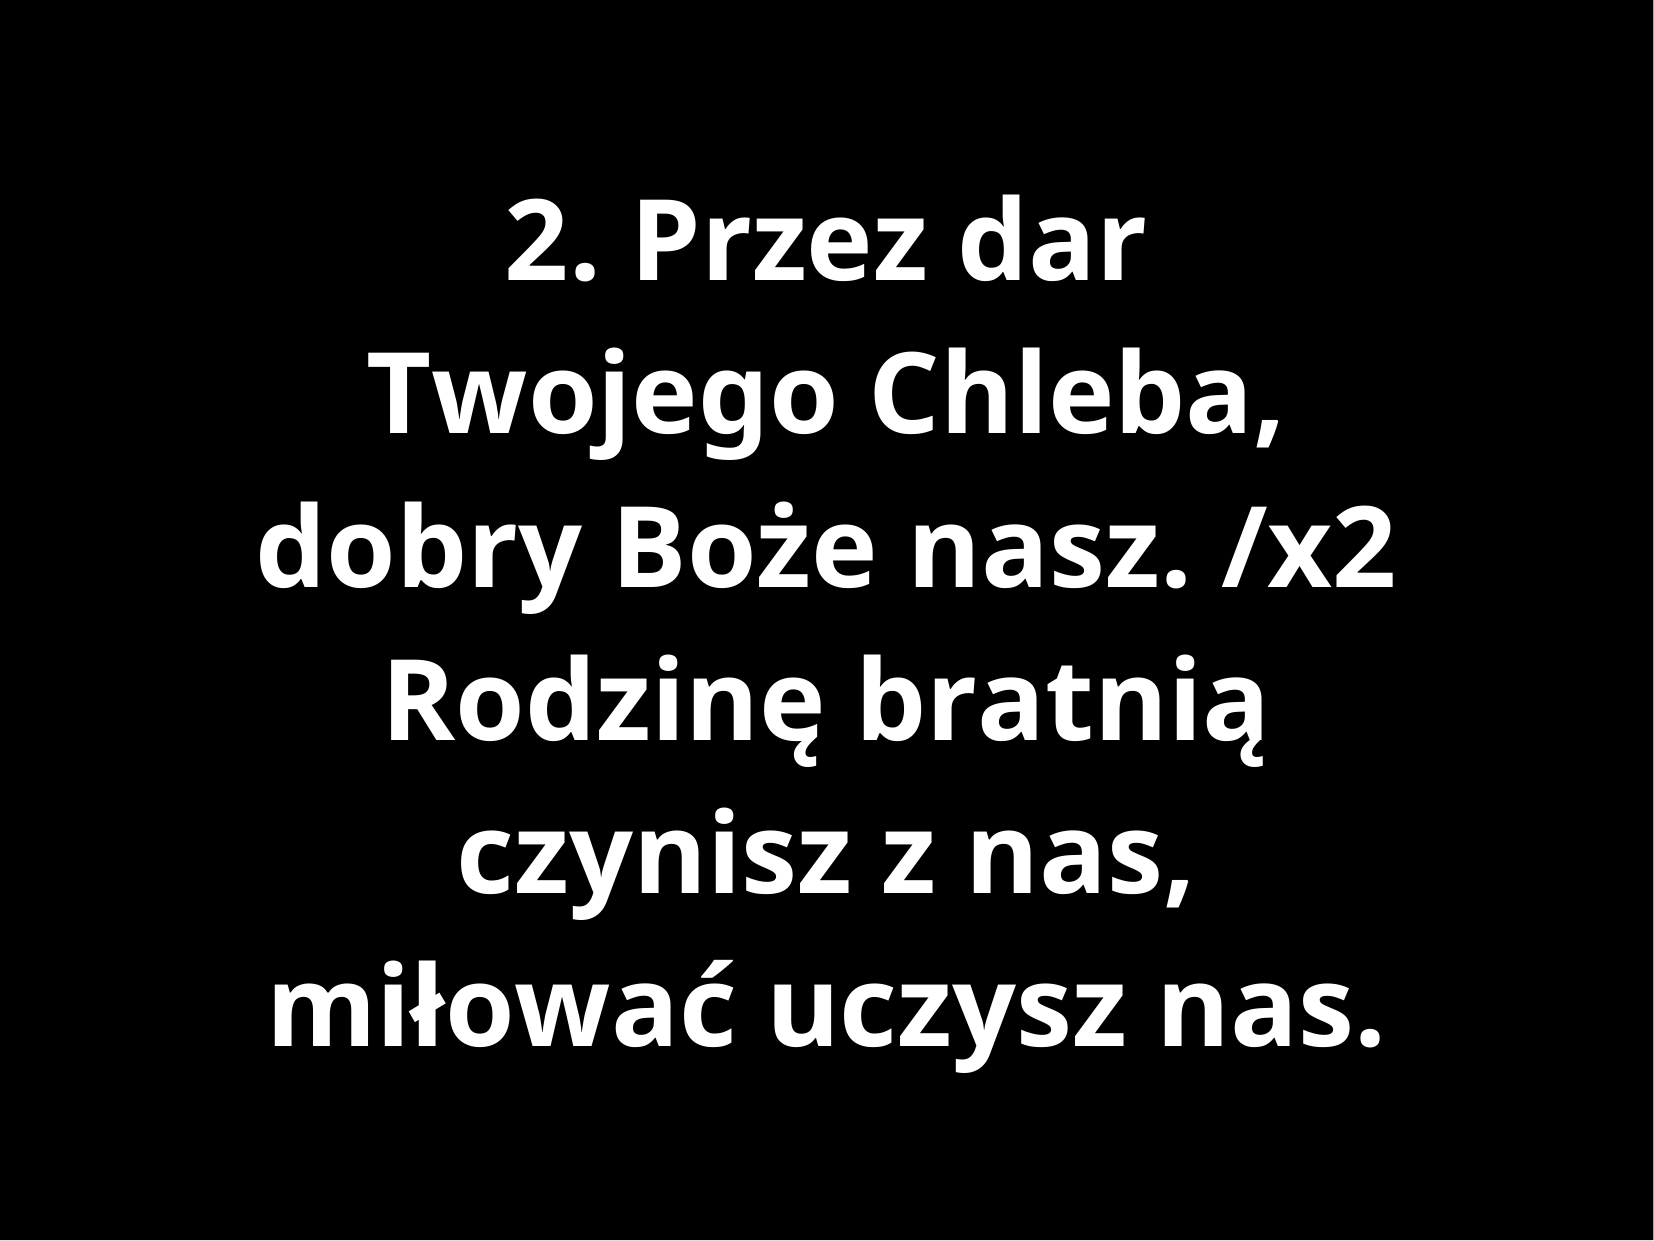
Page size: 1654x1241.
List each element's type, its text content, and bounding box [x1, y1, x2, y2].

title 2. Przez dar Twojego Chleba, dobry Boże nasz. /x2 Rodzinę bratnią czynisz z nas, miłować uczysz nas. [0, 0, 1654, 1241]
